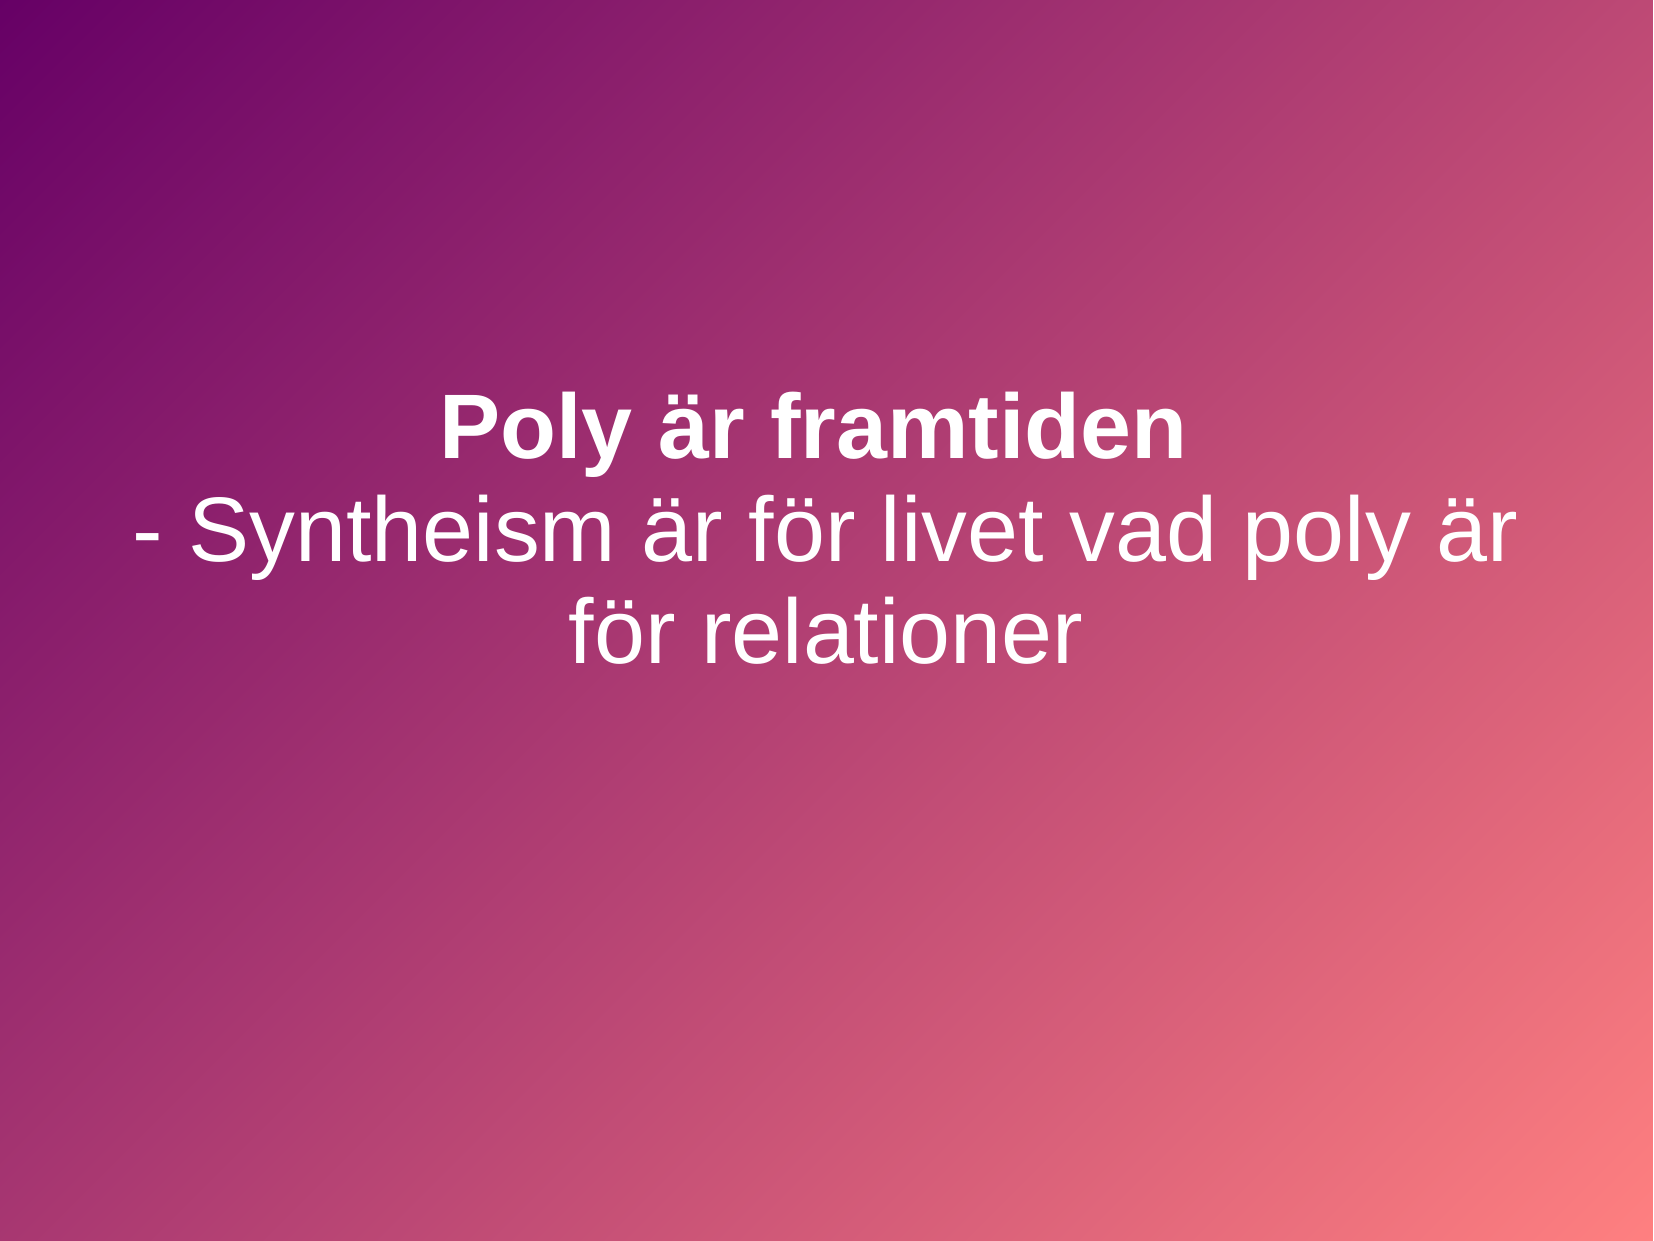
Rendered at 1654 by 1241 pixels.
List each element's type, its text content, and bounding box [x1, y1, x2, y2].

subtitle Poly är framtiden - Syntheism är för livet vad poly är för relationer [82, 49, 1571, 1010]
